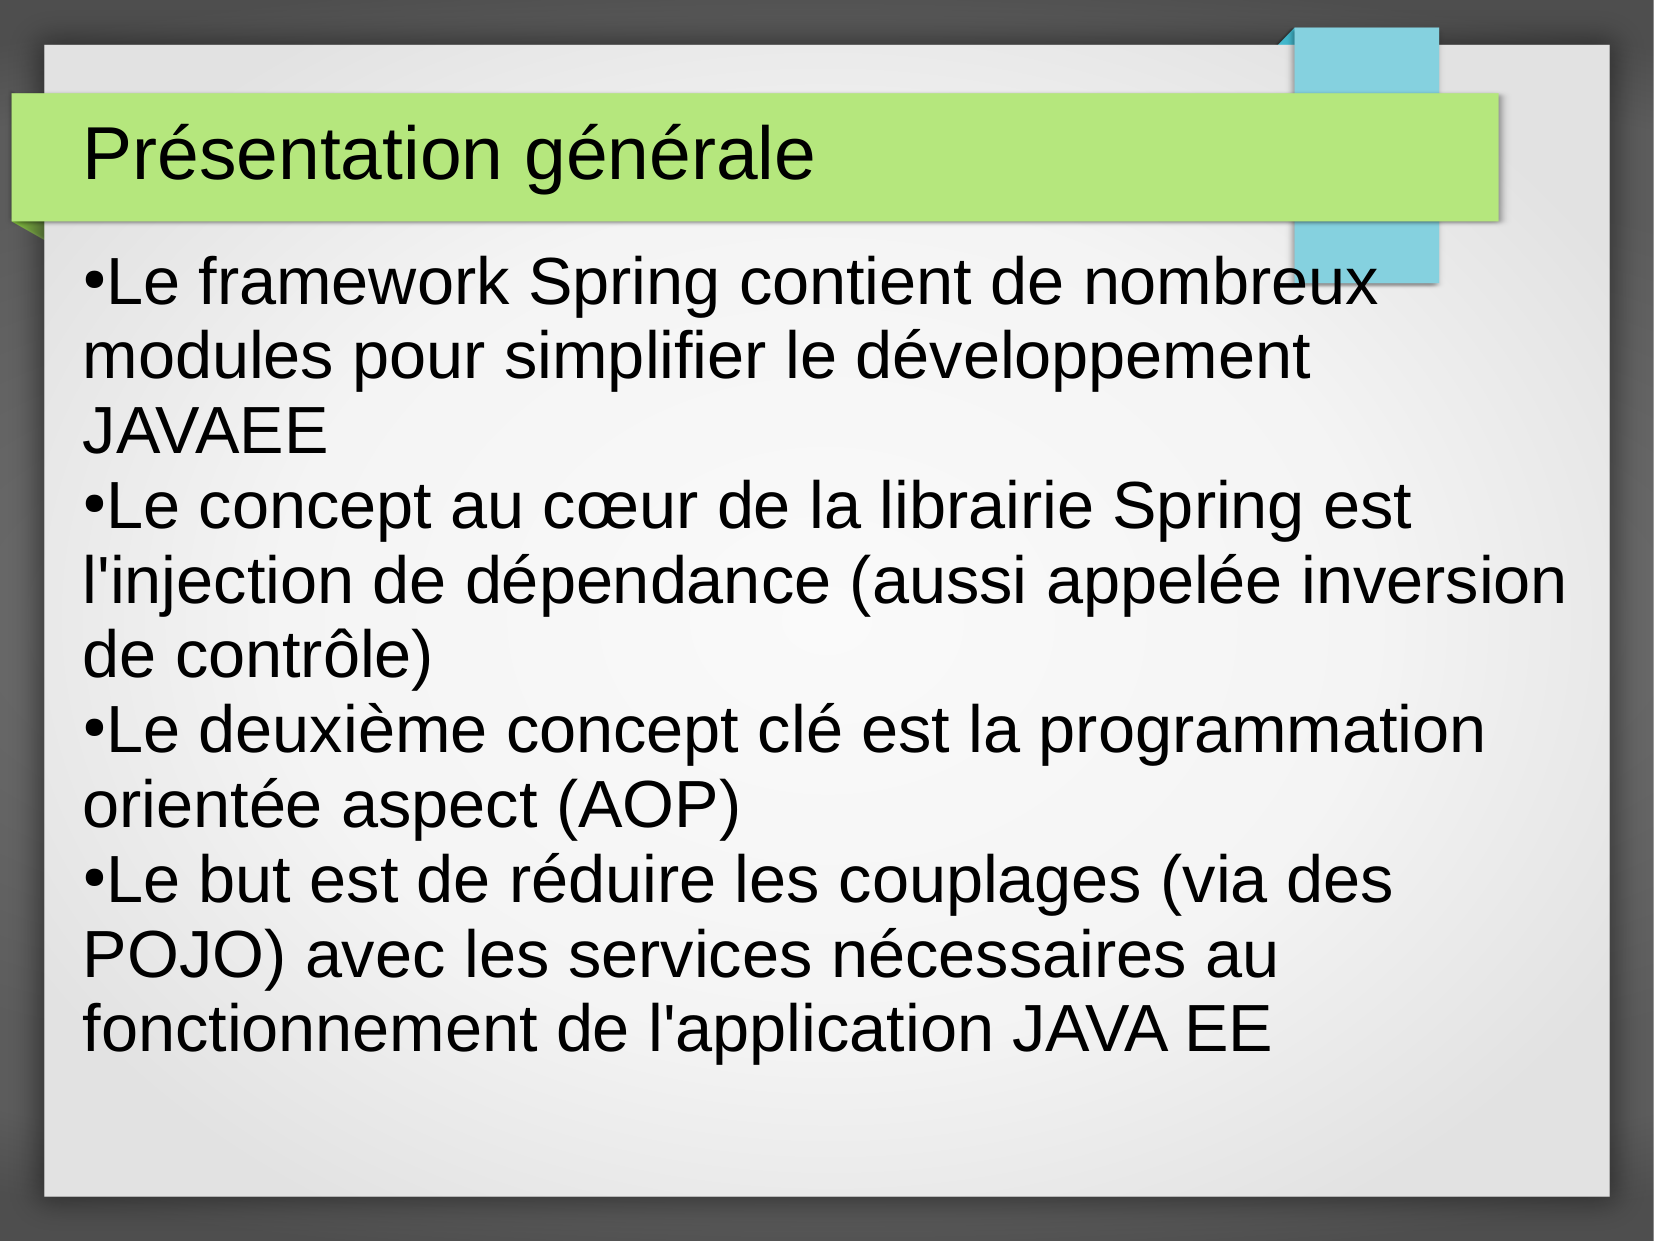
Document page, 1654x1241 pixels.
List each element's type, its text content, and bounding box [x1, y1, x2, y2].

picture [0, 0, 1654, 1241]
title Présentation générale [82, 94, 1264, 213]
subtitle Le framework Spring contient de nombreux modules pour simplifier le développement JAVAEE Le concept au cœur de la librairie Spring est l'injection de dépendance (aussi appelée inversion de contrôle) Le deuxième concept clé est la programmation orientée aspect (AOP) Le but est de réduire les couplages (via des POJO) avec les services nécessaires au fonctionnement de l'application JAVA EE [82, 243, 1571, 1067]
